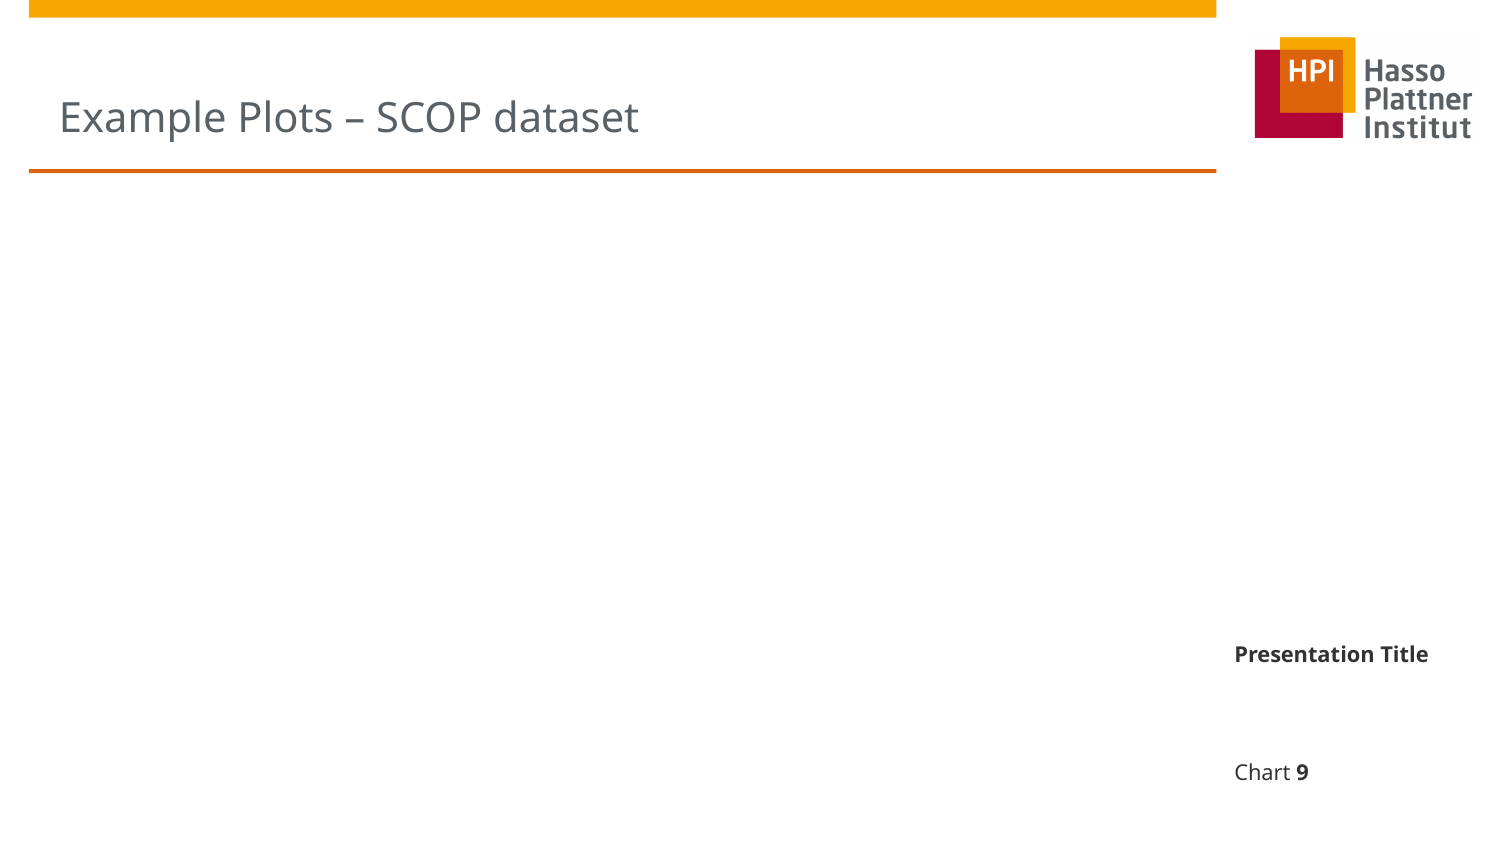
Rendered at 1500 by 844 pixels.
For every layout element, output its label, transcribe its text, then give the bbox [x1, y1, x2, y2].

title Example Plots – SCOP dataset [58, 17, 1187, 170]
picture [1252, 33, 1477, 142]
slide_number Chart <number> [1216, 758, 1471, 788]
